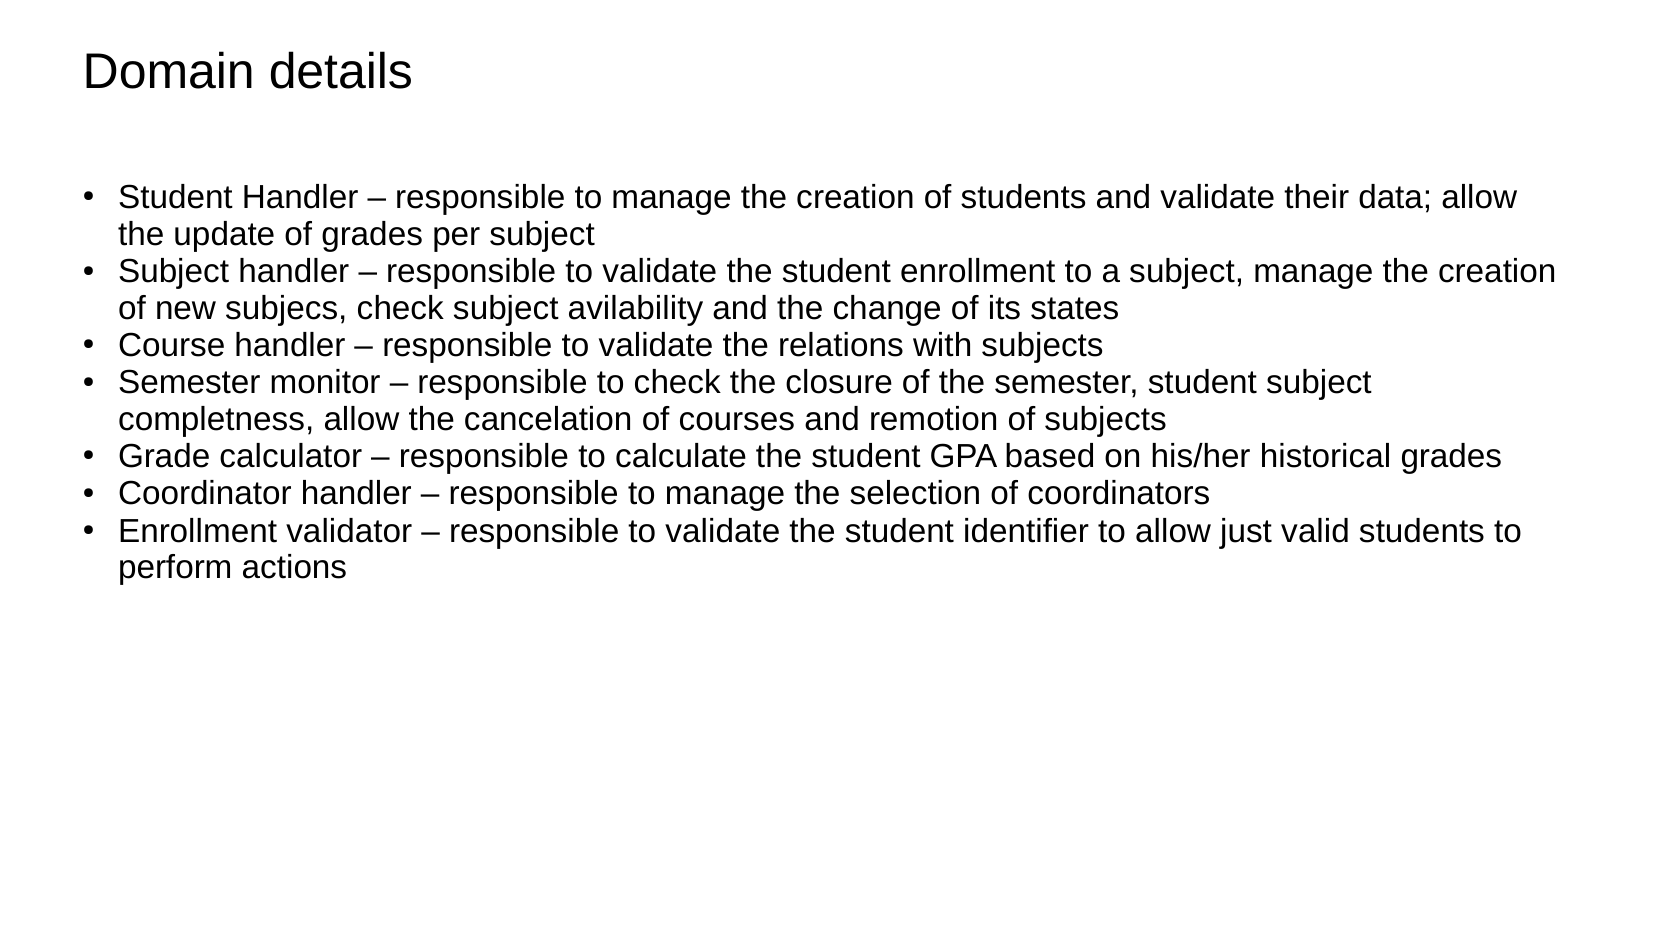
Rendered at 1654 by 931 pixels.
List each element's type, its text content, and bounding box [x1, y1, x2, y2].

subtitle Student Handler – responsible to manage the creation of students and validate their data; allow the update of grades per subject Subject handler – responsible to validate the student enrollment to a subject, manage the creation of new subjecs, check subject avilability and the change of its states Course handler – responsible to validate the relations with subjects Semester monitor – responsible to check the closure of the semester, student subject completness, allow the cancelation of courses and remotion of subjects Grade calculator – responsible to calculate the student GPA based on his/her historical grades Coordinator handler – responsible to manage the selection of coordinators Enrollment validator – responsible to validate the student identifier to allow just valid students to perform actions [82, 141, 1571, 851]
title Domain details [82, 37, 1571, 107]
